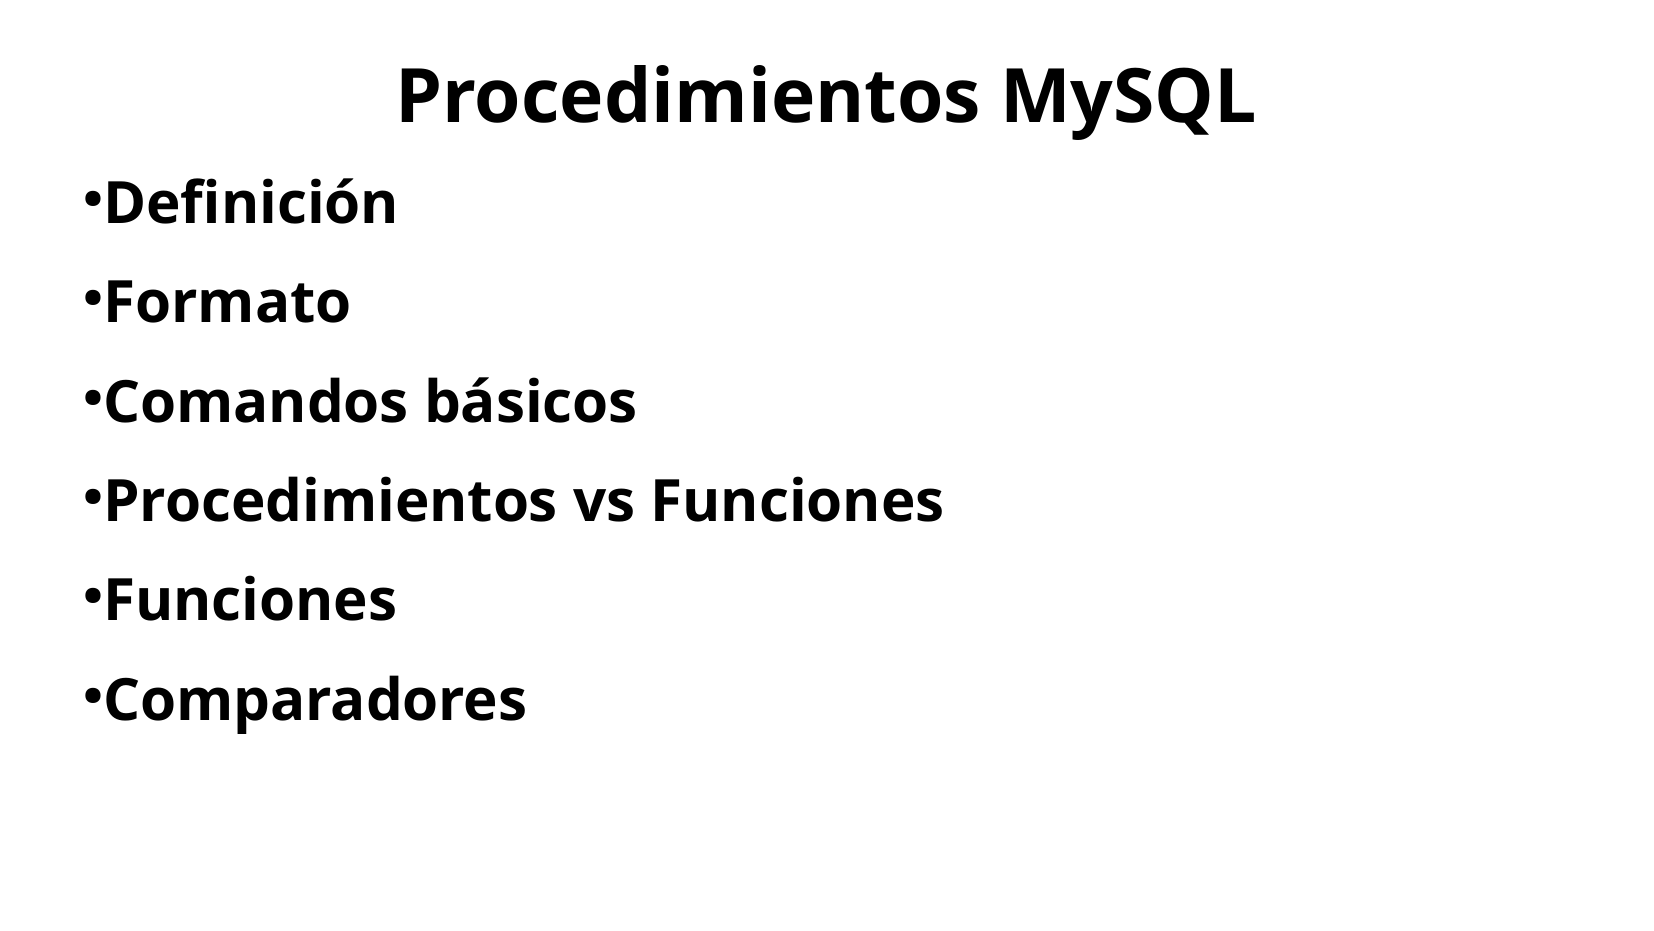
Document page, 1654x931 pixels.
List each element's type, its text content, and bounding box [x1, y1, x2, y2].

list Definición Formato Comandos básicos Procedimientos vs Funciones Funciones Comparadores [82, 165, 1571, 875]
title Procedimientos MySQL [82, 37, 1571, 148]
